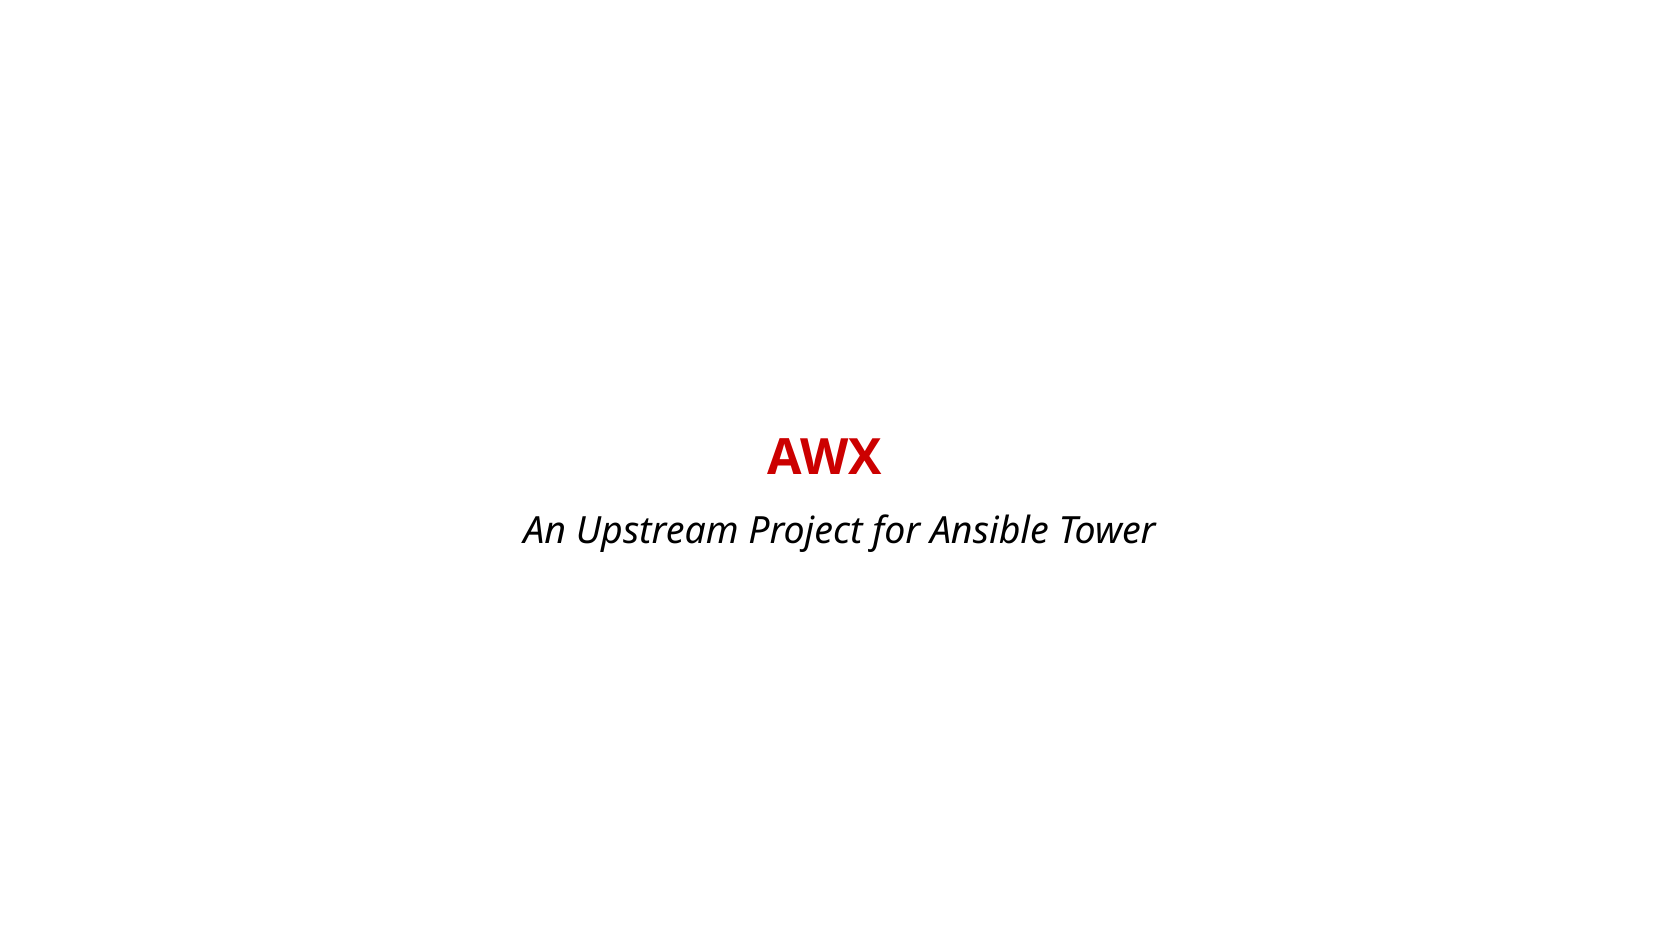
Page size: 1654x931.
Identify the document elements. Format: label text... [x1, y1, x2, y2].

text_box AWX [767, 420, 886, 502]
text_box An Upstream Project for Ansible Tower [523, 503, 1166, 585]
